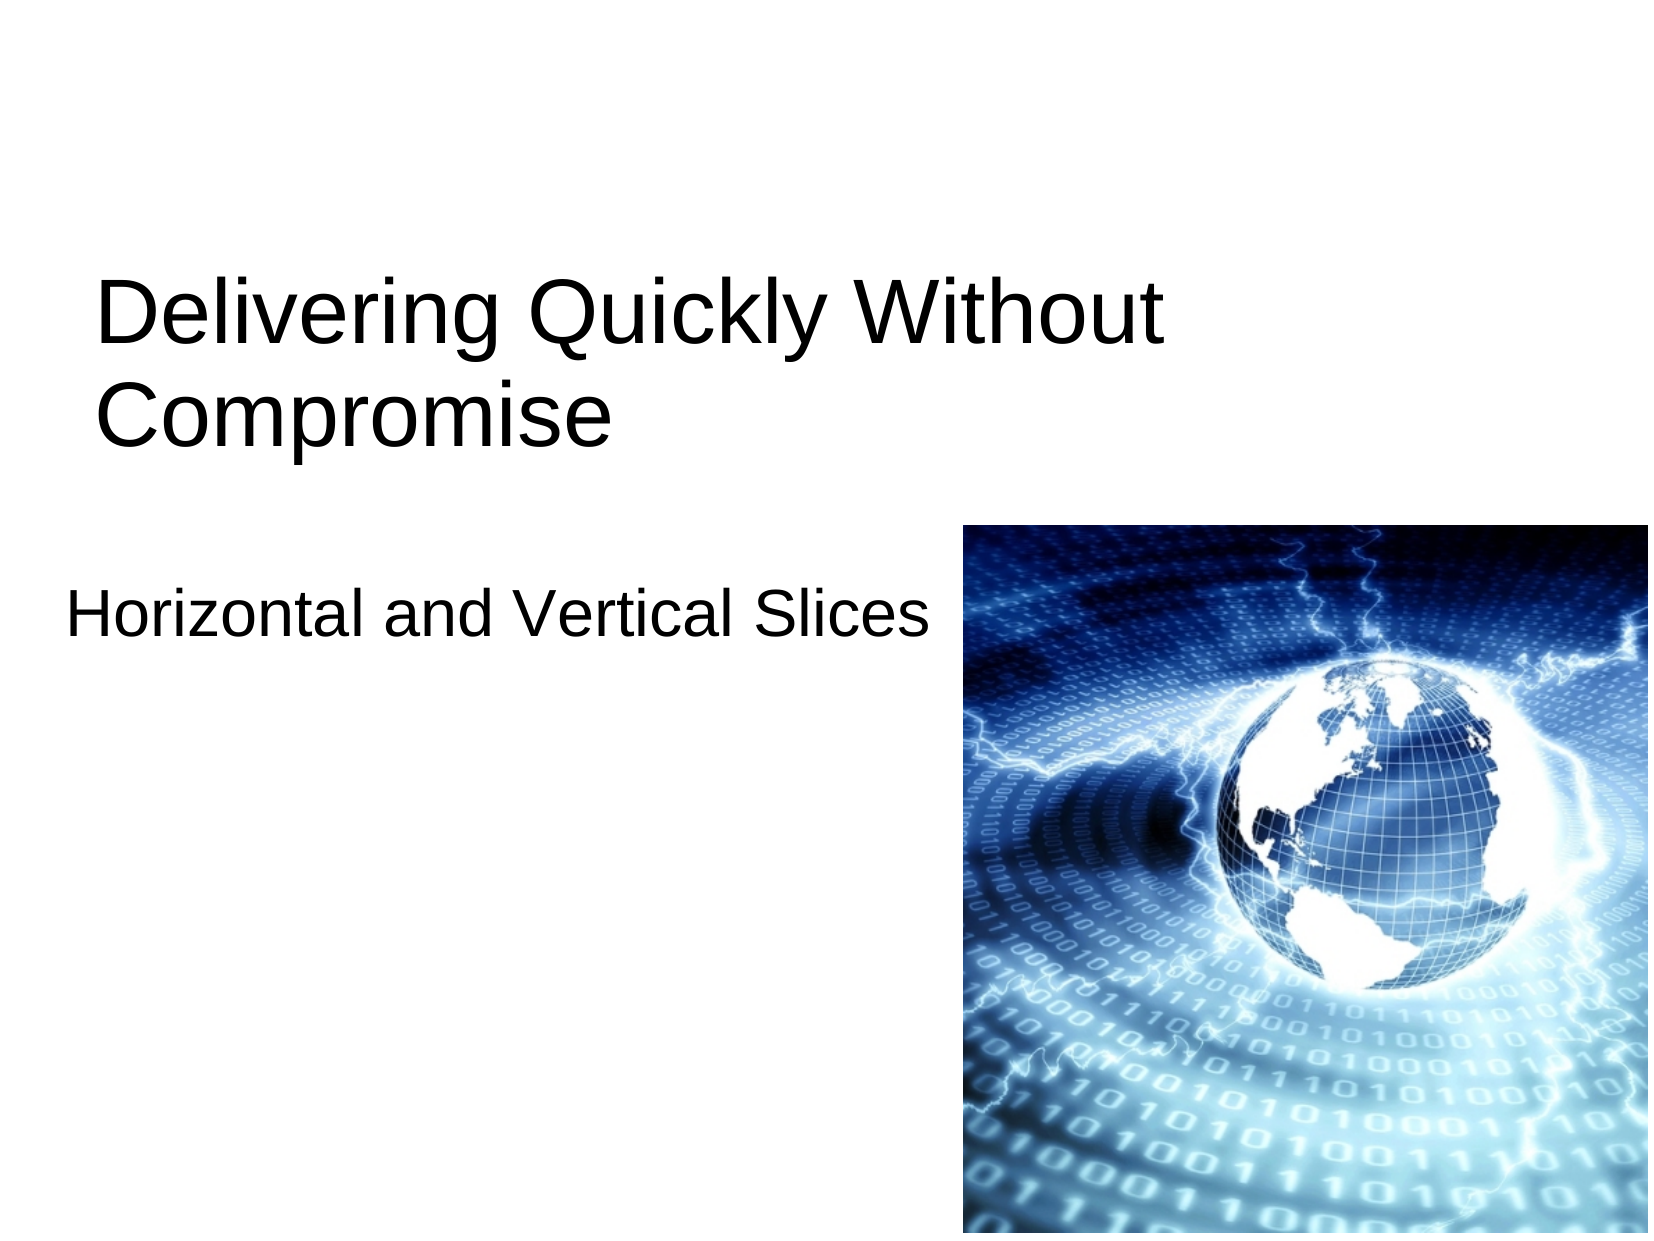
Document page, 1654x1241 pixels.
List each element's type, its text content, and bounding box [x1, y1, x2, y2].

picture [963, 525, 1648, 1233]
list Horizontal and Vertical Slices [47, 575, 1087, 709]
title Delivering Quickly Without Compromise [94, 260, 1583, 466]
